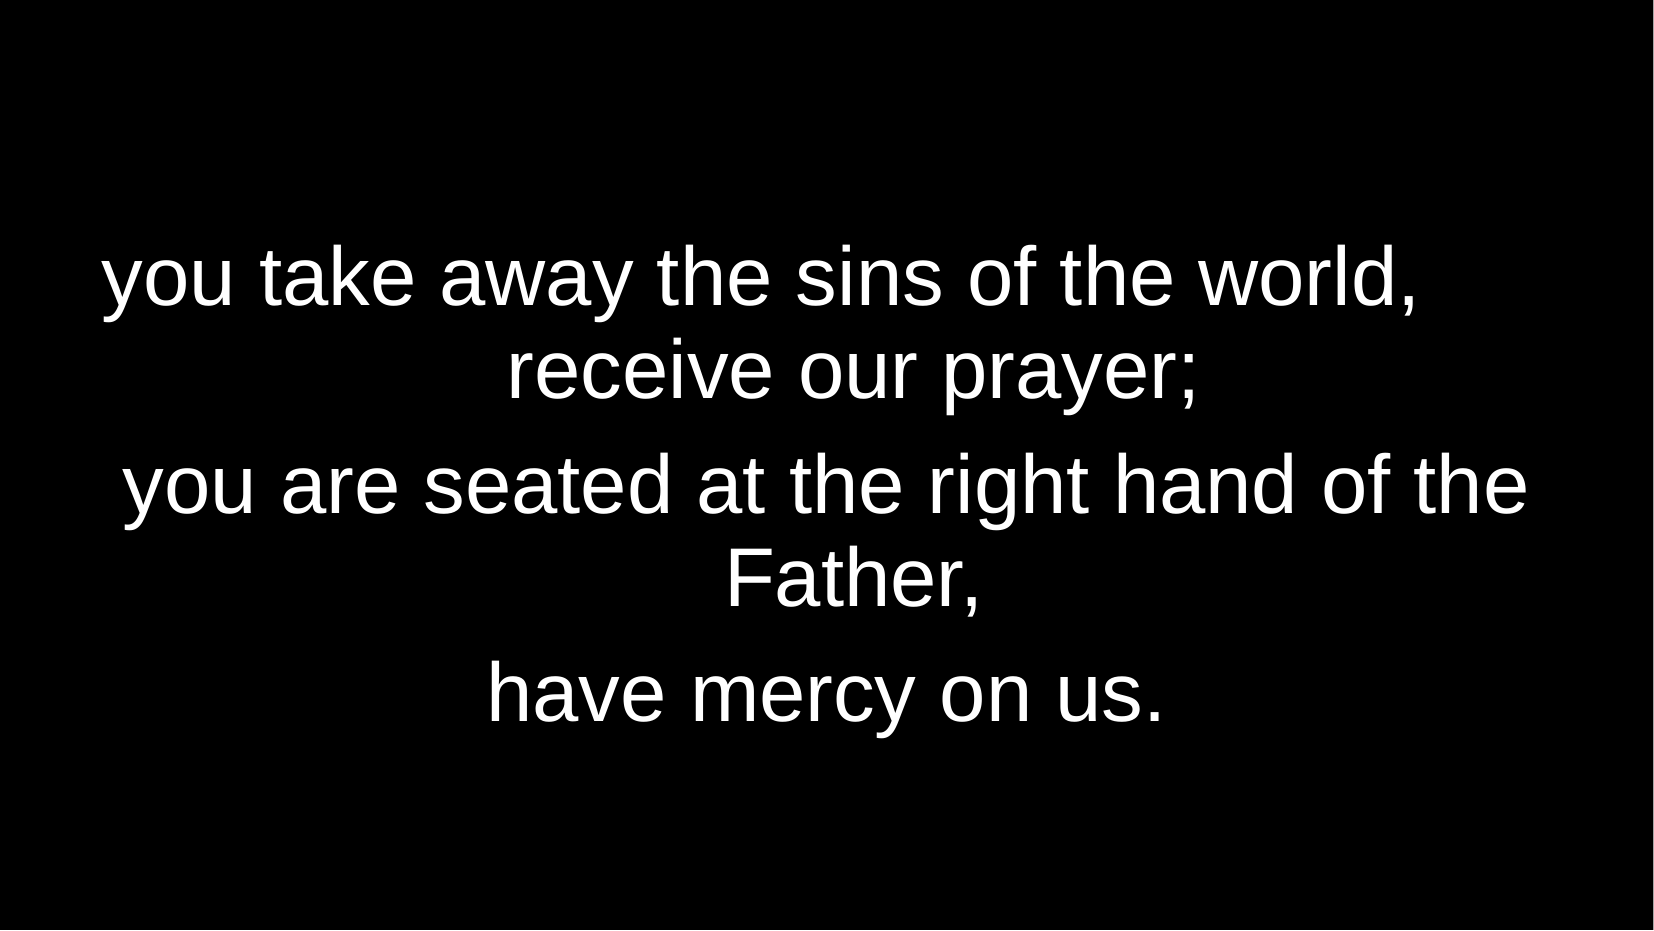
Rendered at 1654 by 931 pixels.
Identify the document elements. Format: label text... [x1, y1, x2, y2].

list you take away the sins of the world, receive our prayer; you are seated at the right hand of the Father, have mercy on us. [0, 230, 1654, 922]
